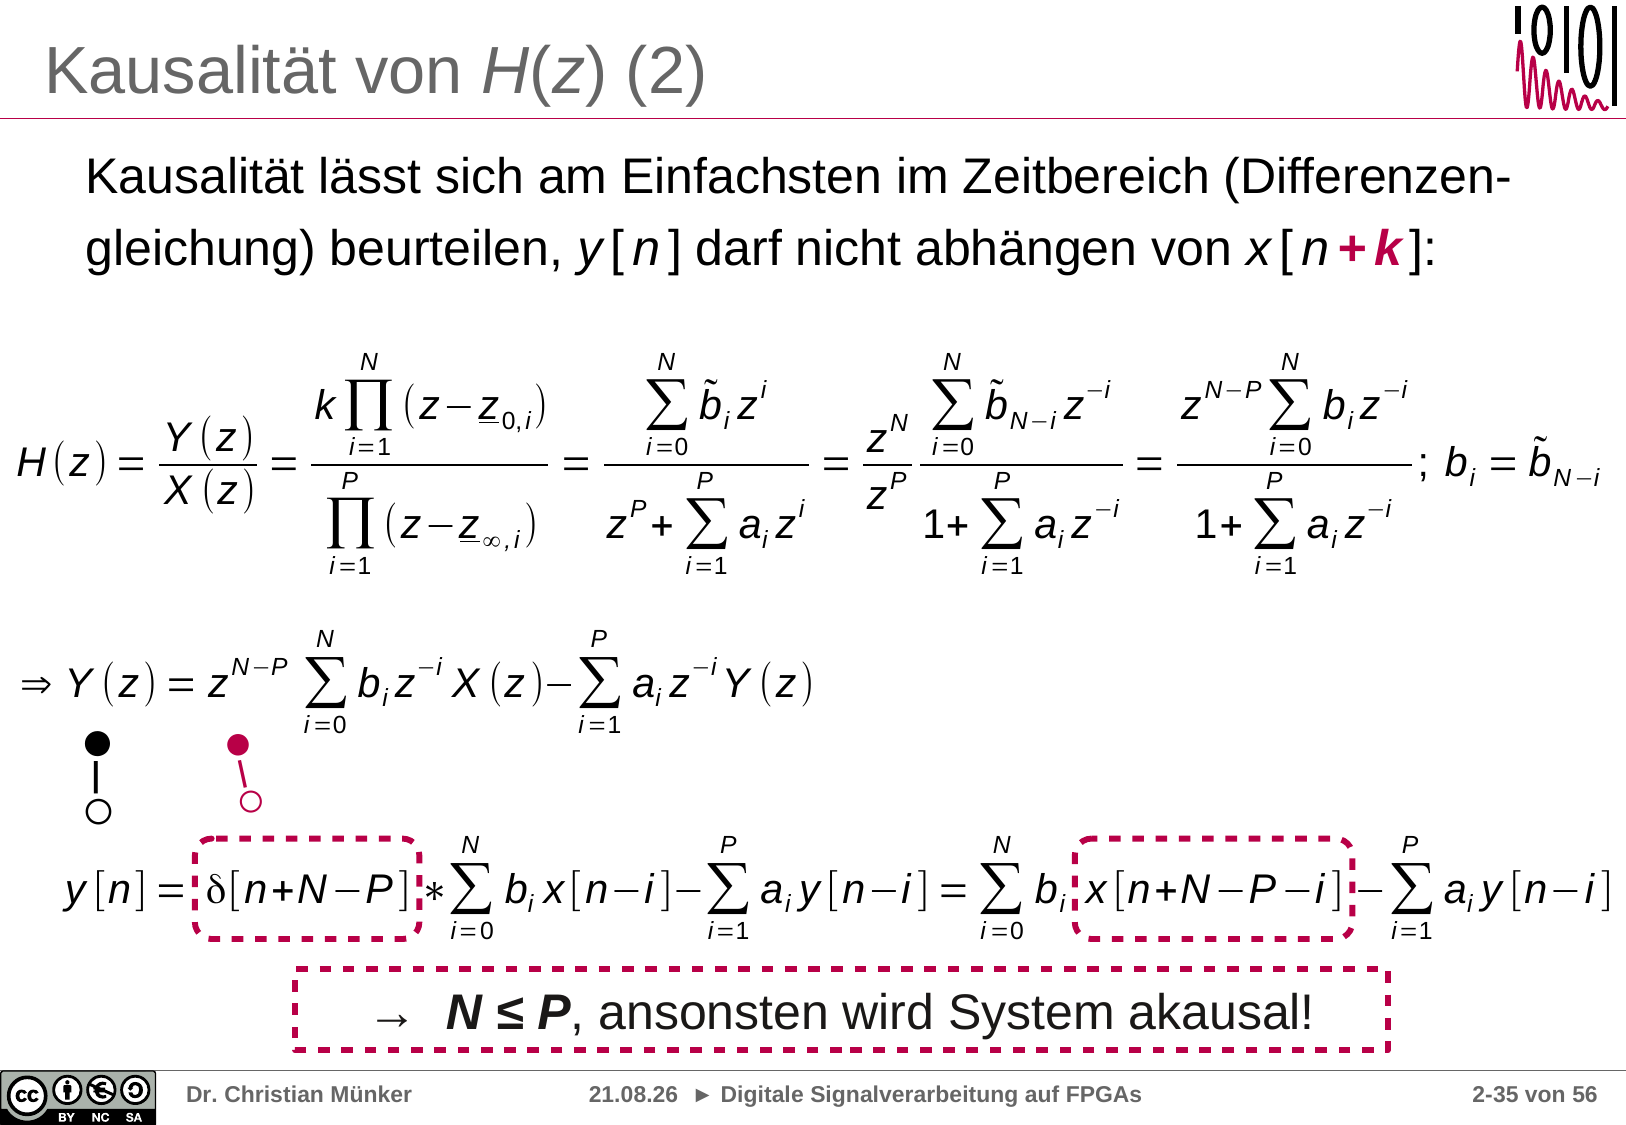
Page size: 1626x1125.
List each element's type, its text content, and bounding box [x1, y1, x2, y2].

chart [5, 625, 820, 739]
text_box Kausalität lässt sich am Einfachsten im Zeitbereich (Differenzen-gleichung) beurteilen, y [ n ] darf nicht abhängen von x [ n + k ]: [70, 124, 1542, 272]
text_box ●–○ [221, 722, 302, 850]
picture [1511, 0, 1624, 113]
chart [10, 348, 1606, 580]
text_box → N ≤ P, ansonsten wird System akausal! [295, 969, 1388, 1051]
title Kausalität von H(z) (2) [44, 23, 1436, 108]
chart [56, 832, 1618, 945]
text_box ●–○ [82, 726, 148, 832]
